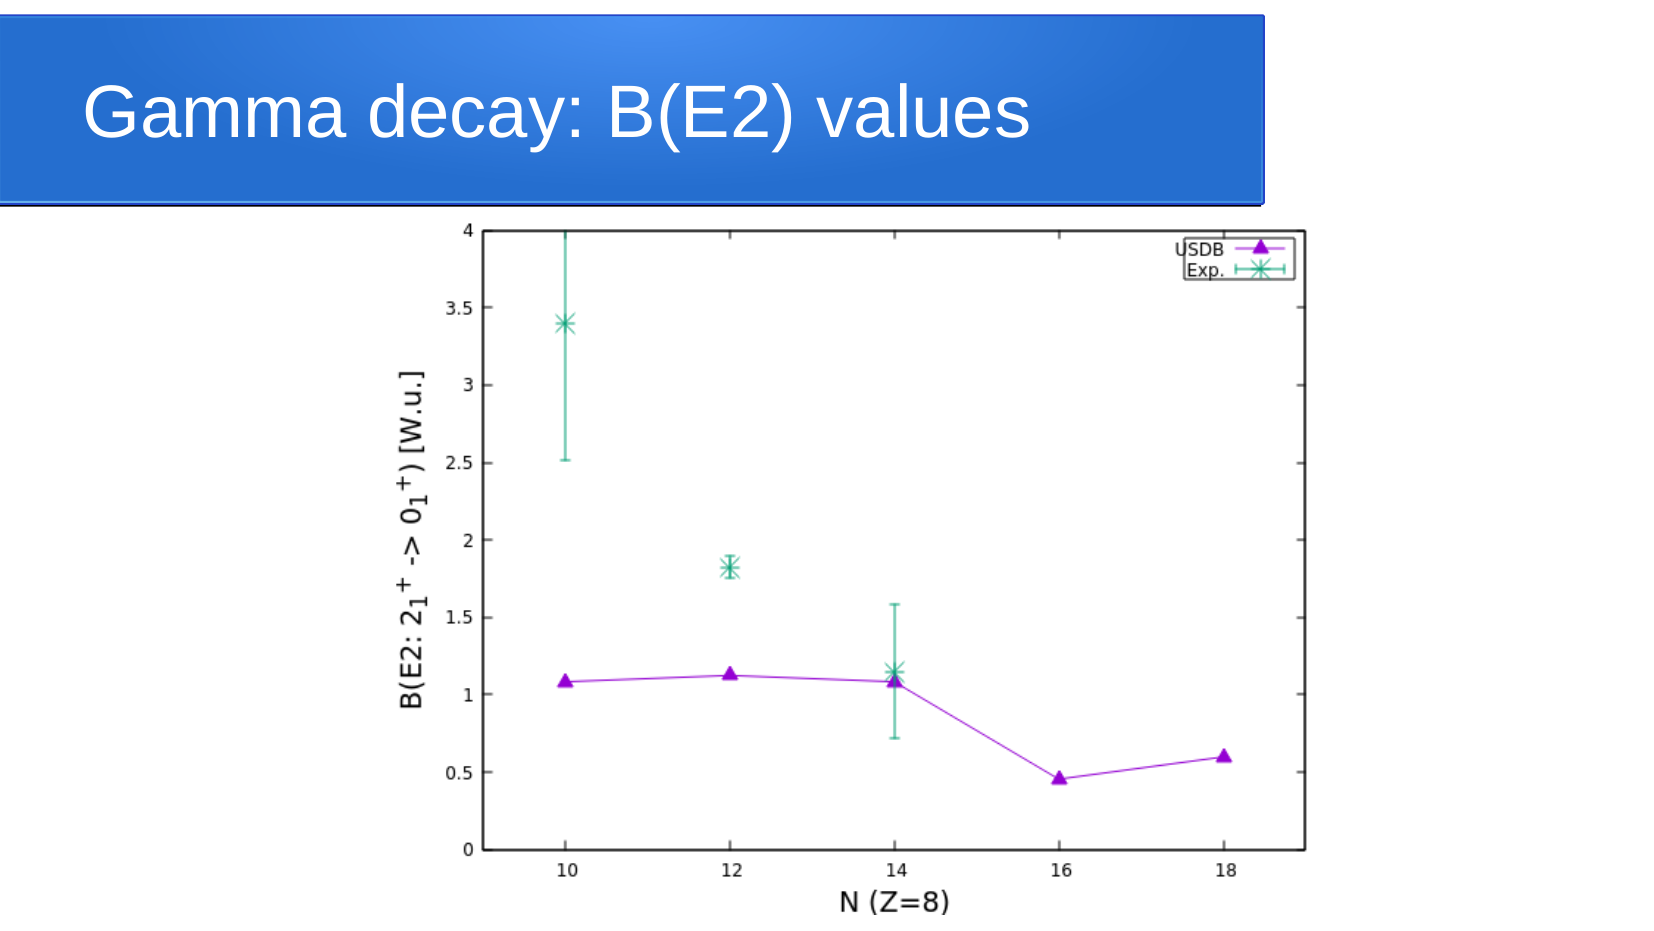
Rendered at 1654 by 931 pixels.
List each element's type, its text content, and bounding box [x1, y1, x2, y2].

picture [395, 209, 1336, 915]
title Gamma decay: B(E2) values [82, 35, 1235, 189]
